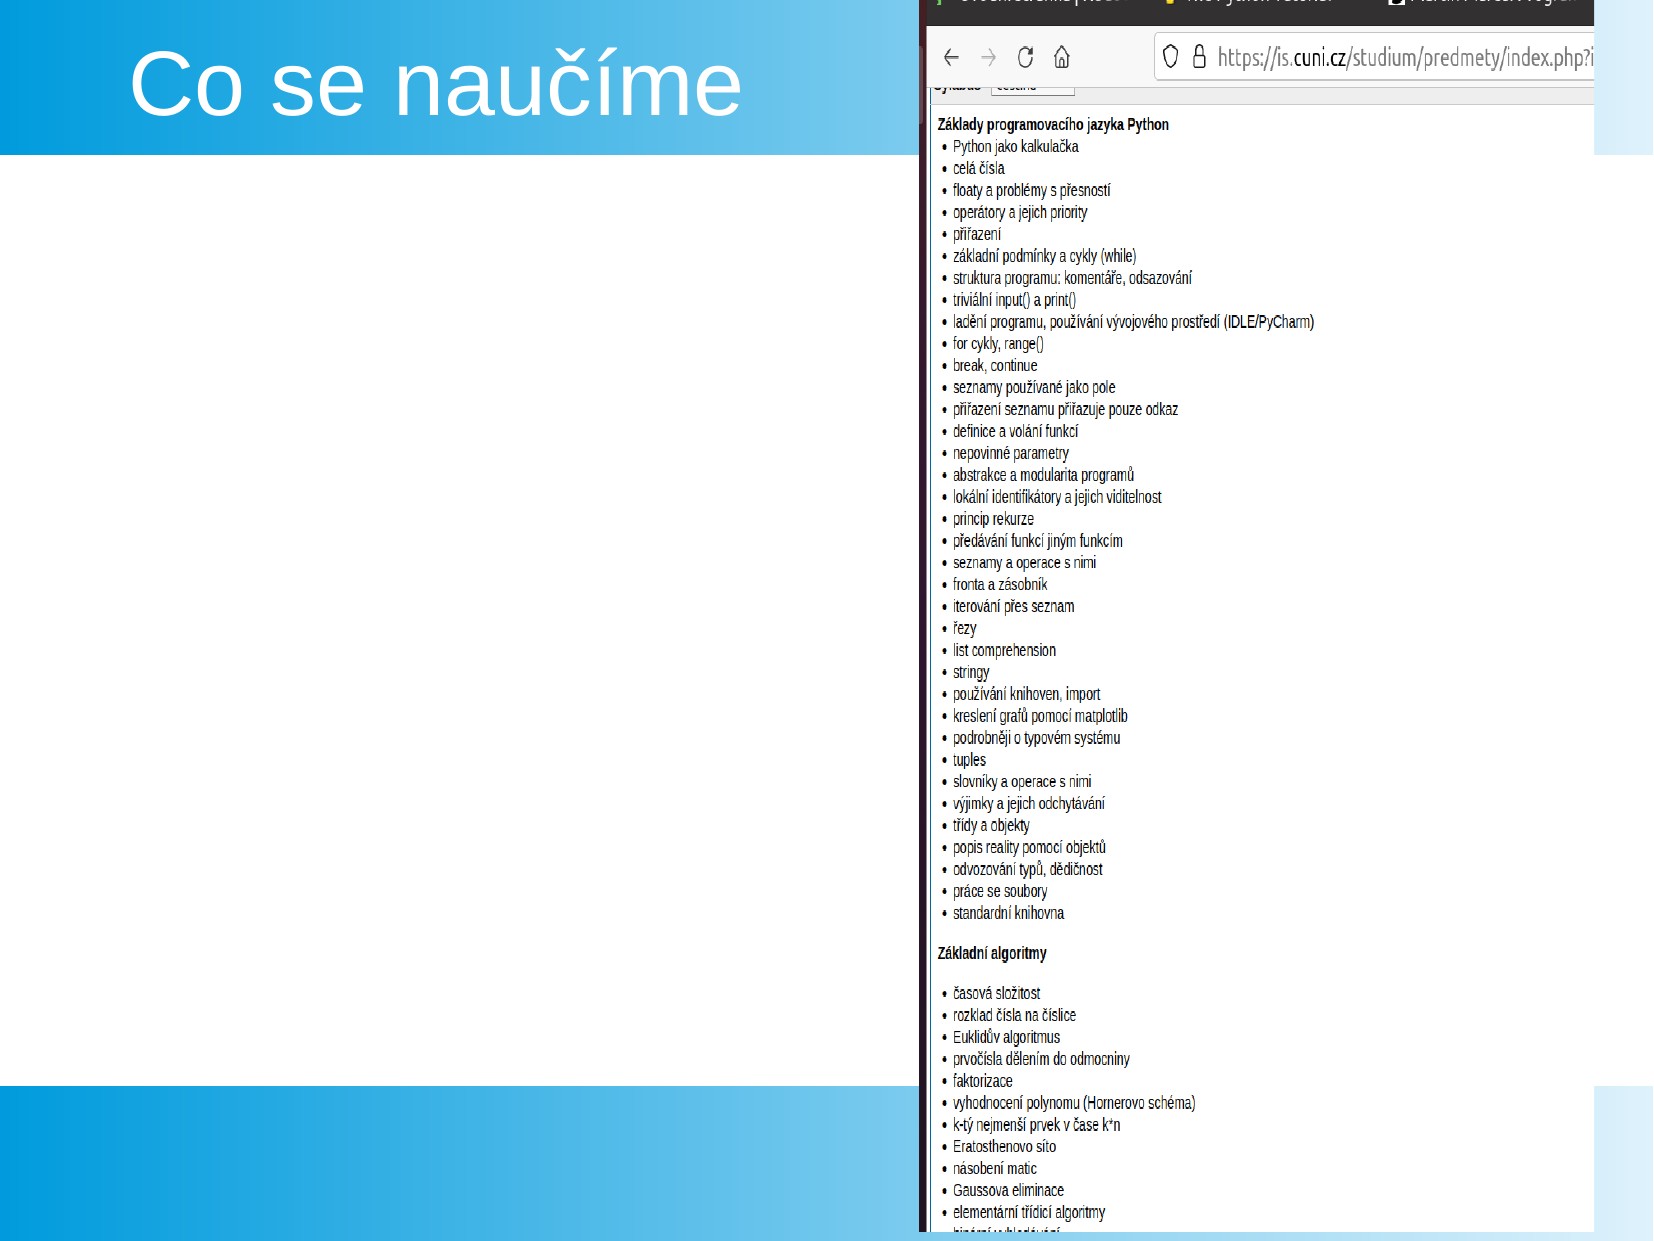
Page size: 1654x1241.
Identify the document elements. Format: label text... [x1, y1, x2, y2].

title Co se naučíme [0, 31, 919, 137]
picture [919, 0, 1595, 1232]
